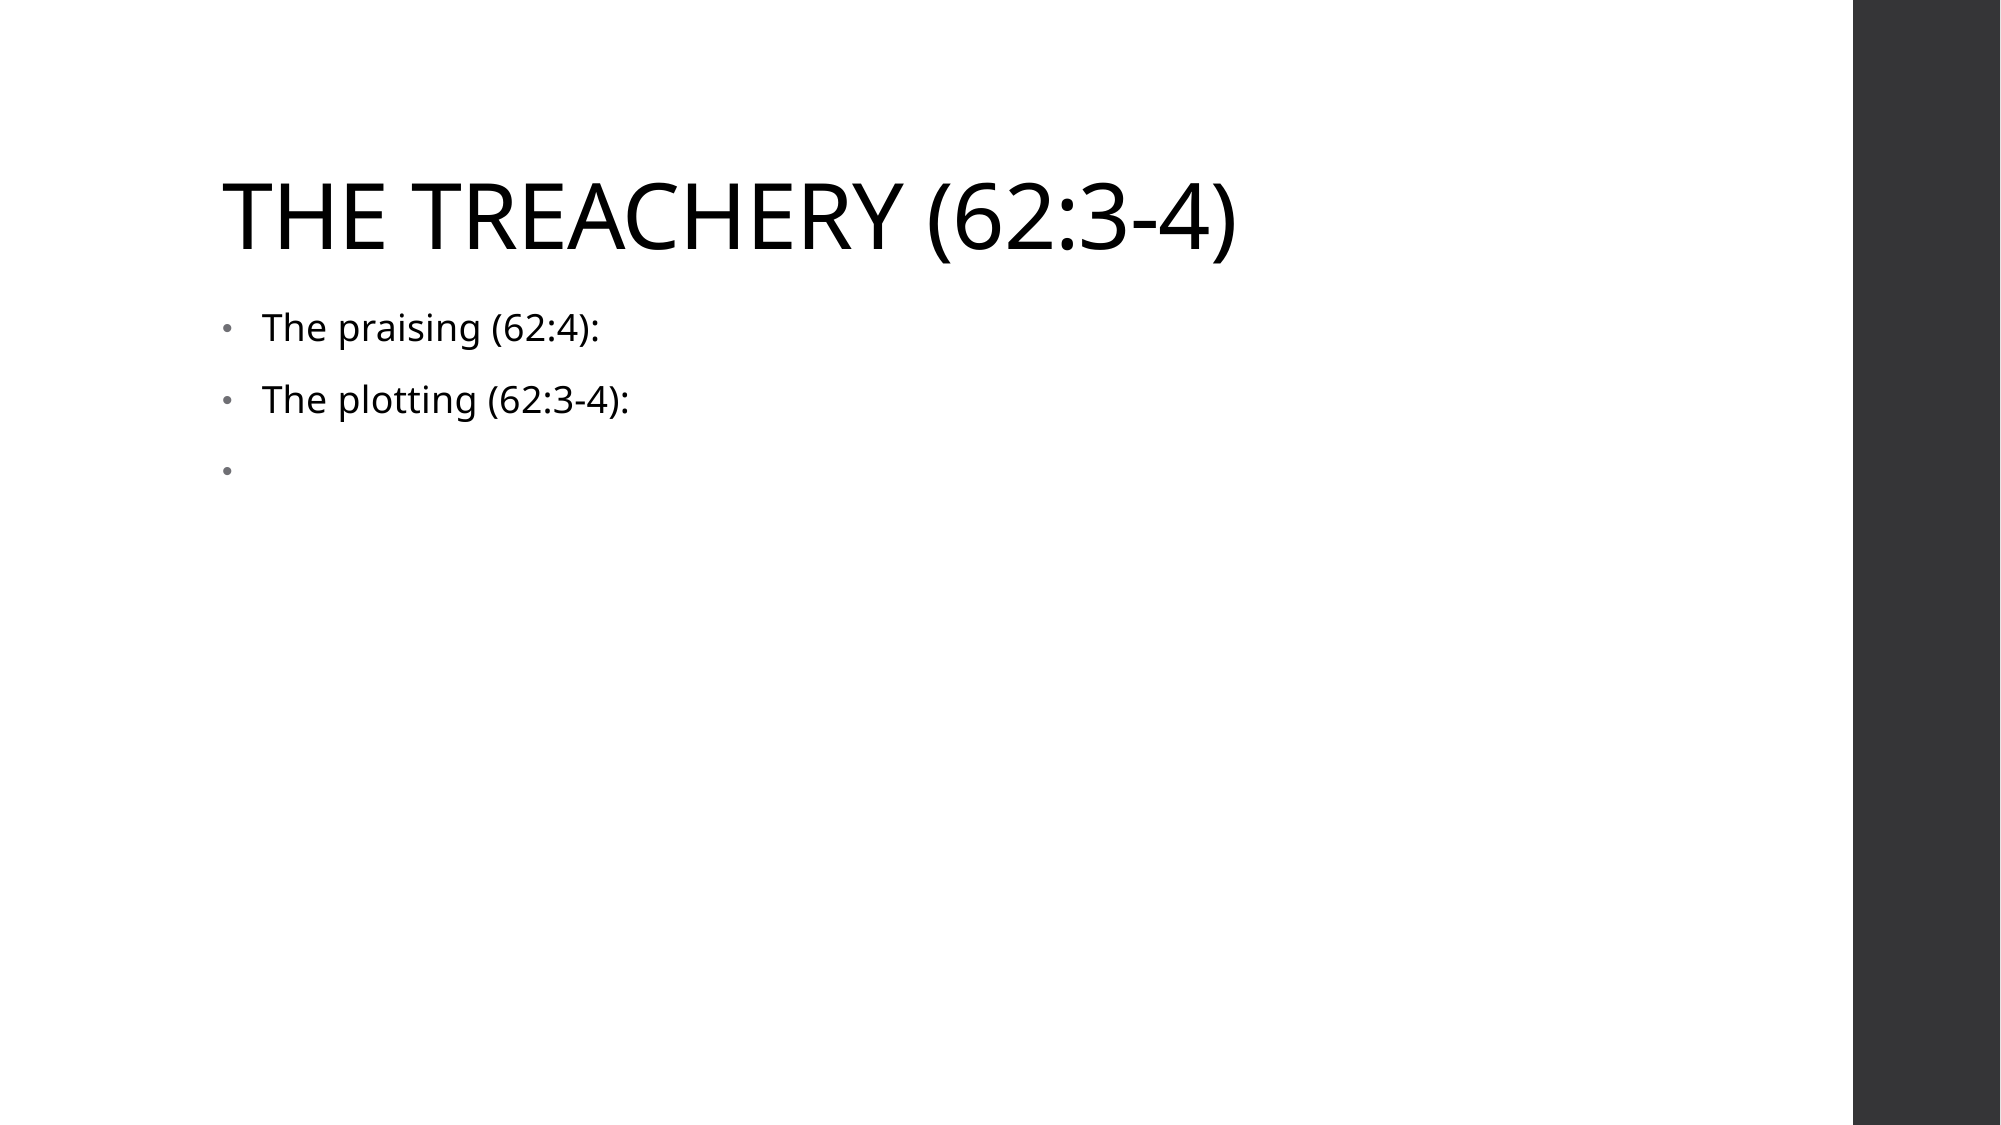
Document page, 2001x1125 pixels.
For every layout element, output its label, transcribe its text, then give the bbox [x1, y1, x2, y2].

list The praising (62:4): The plotting (62:3-4): [206, 299, 1617, 1014]
title THE TREACHERY (62:3-4) [206, 60, 1797, 278]
